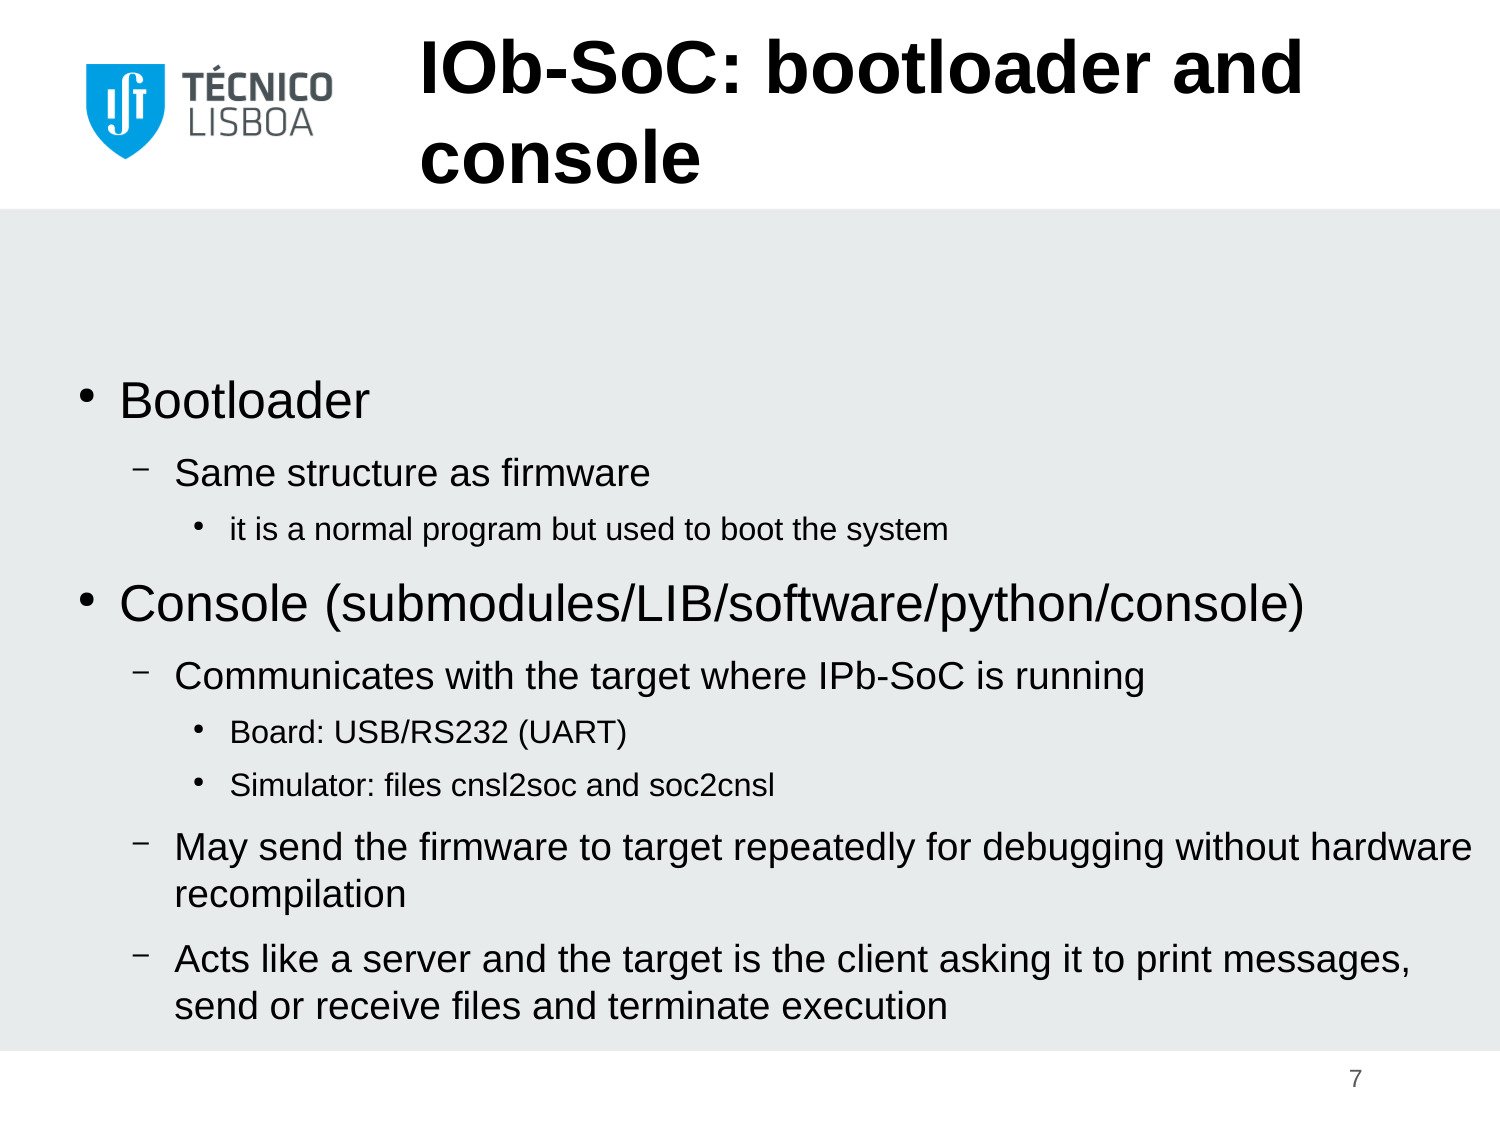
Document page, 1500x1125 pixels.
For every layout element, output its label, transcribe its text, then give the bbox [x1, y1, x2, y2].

title IOb-SoC: bootloader and console [404, 37, 1500, 180]
list Bootloader Same structure as firmware it is a normal program but used to boot the system Console (submodules/LIB/software/python/console) Communicates with the target where IPb-SoC is running Board: USB/RS232 (UART) Simulator: files cnsl2soc and soc2cnsl May send the firmware to target repeatedly for debugging without hardware recompilation Acts like a server and the target is the client asking it to print messages, send or receive files and terminate execution [63, 366, 1477, 1028]
picture [0, 0, 1500, 1125]
